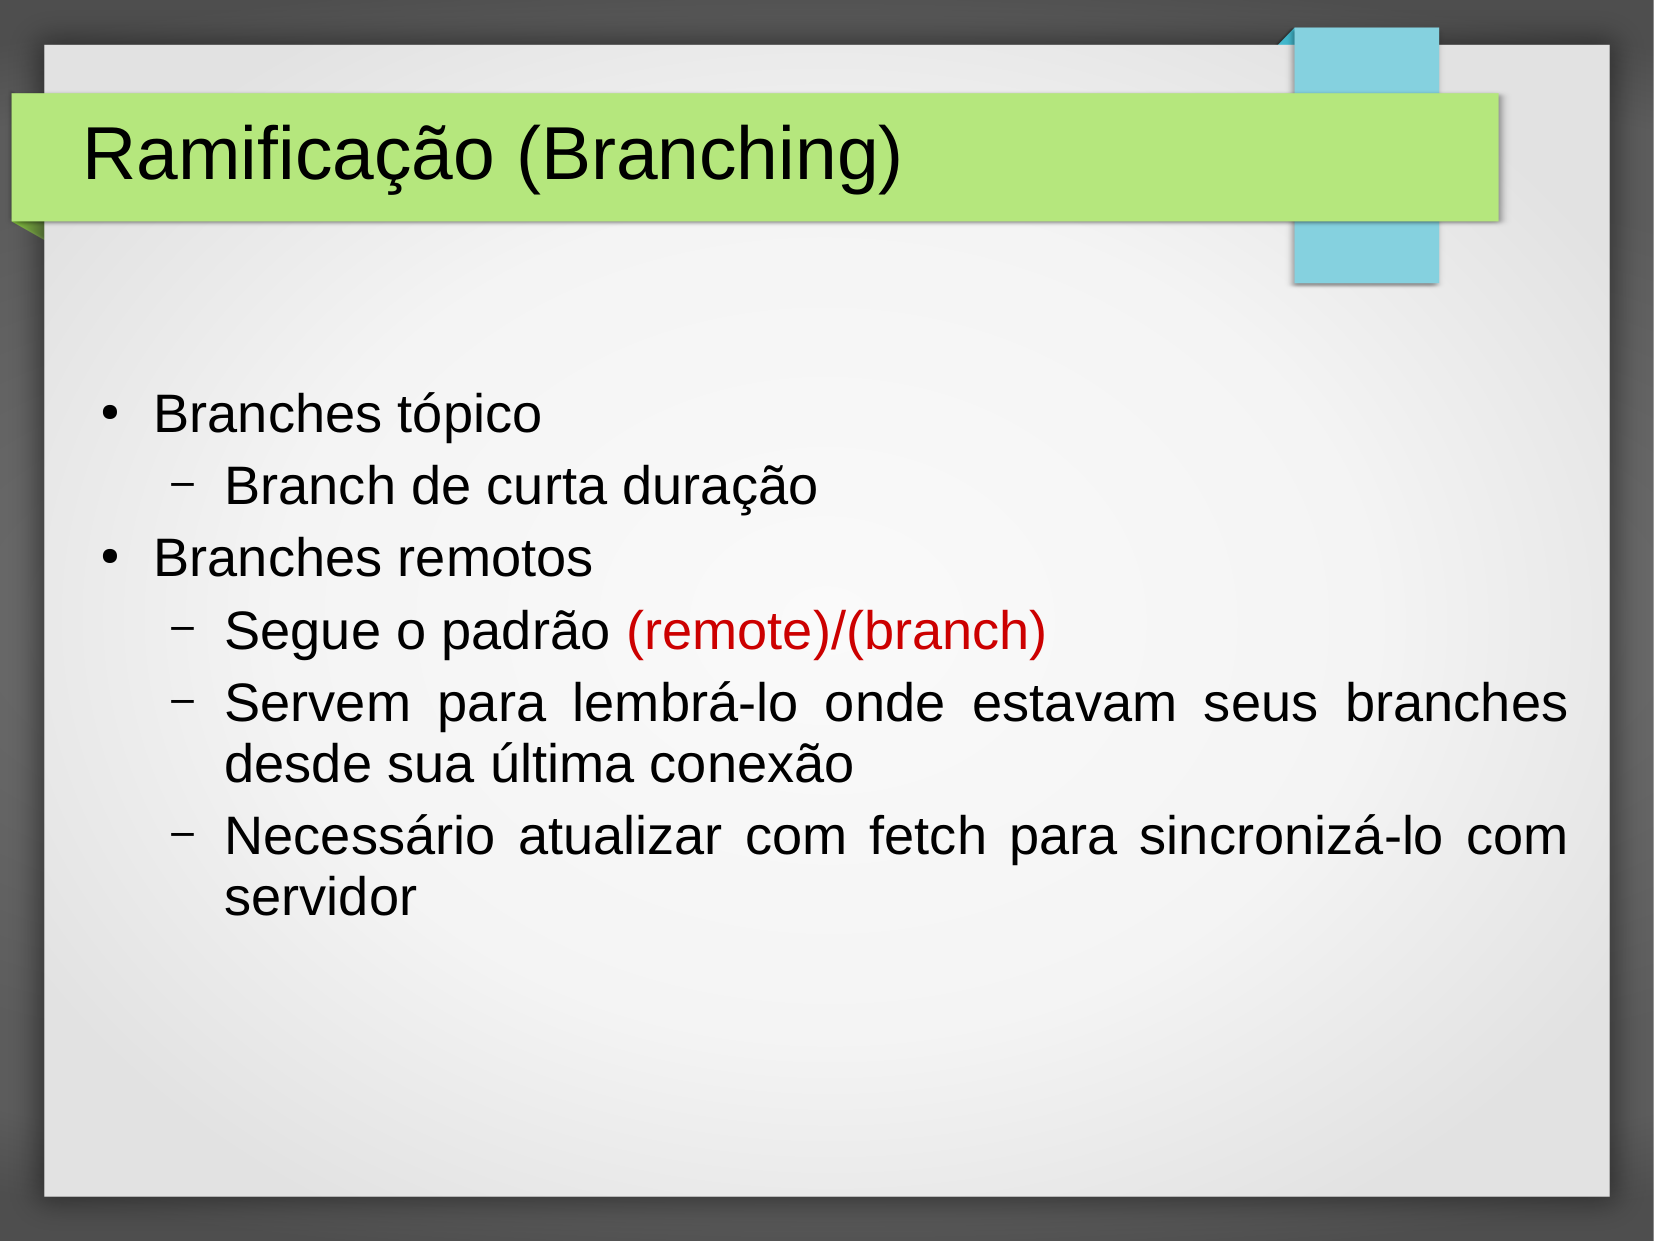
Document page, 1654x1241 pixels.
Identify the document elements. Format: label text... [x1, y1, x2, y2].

list Branches tópico Branch de curta duração Branches remotos Segue o padrão (remote)/(branch) Servem para lembrá-lo onde estavam seus branches desde sua última conexão Necessário atualizar com fetch para sincronizá-lo com servidor [82, 295, 1571, 1015]
title Ramificação (Branching) [82, 94, 1264, 213]
picture [0, 0, 1654, 1241]
